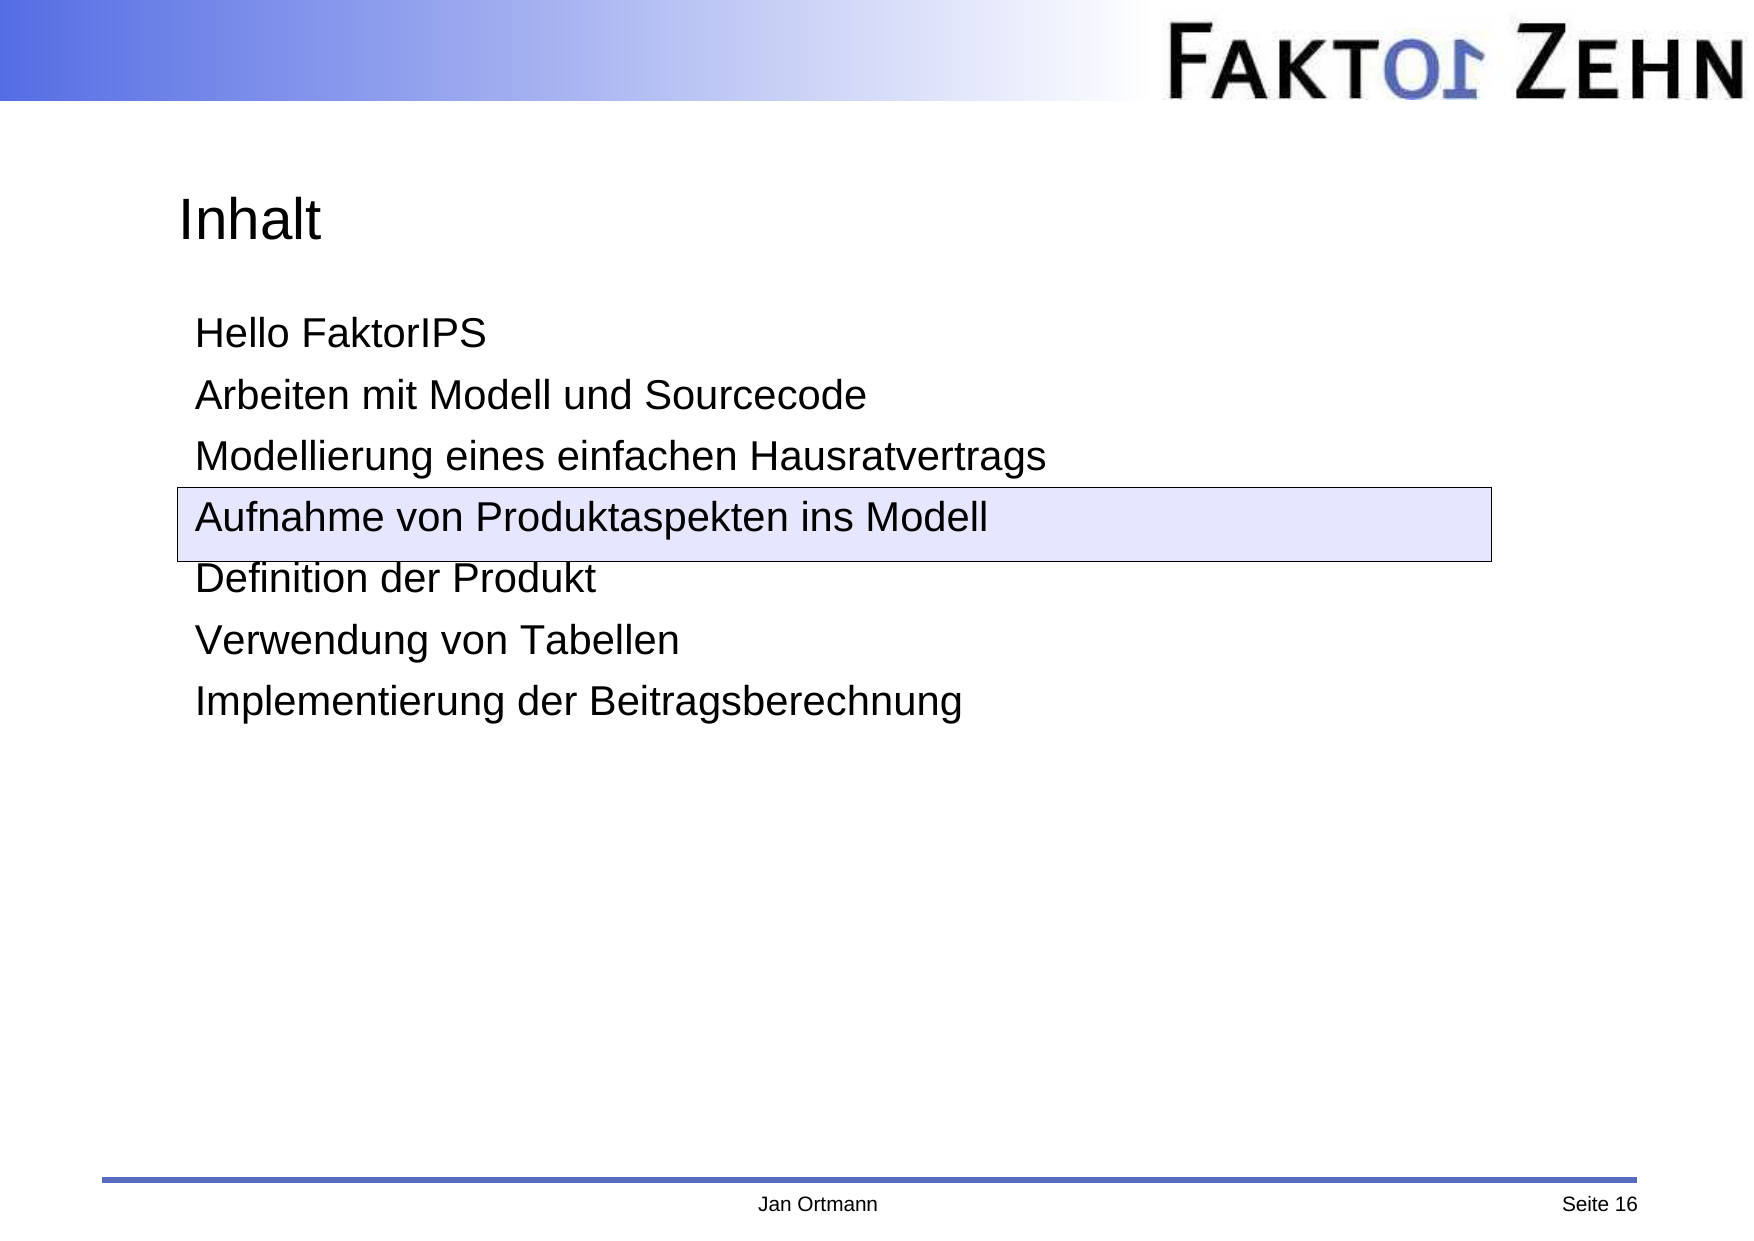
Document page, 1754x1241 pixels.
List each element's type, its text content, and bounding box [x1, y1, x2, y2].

title Inhalt [178, 142, 1576, 296]
picture [1162, 7, 1752, 100]
list Hello FaktorIPS Arbeiten mit Modell und Sourcecode Modellierung eines einfachen Hausratvertrags Aufnahme von Produktaspekten ins Modell Definition der Produkt Verwendung von Tabellen Implementierung der Beitragsberechnung [177, 310, 1574, 1078]
